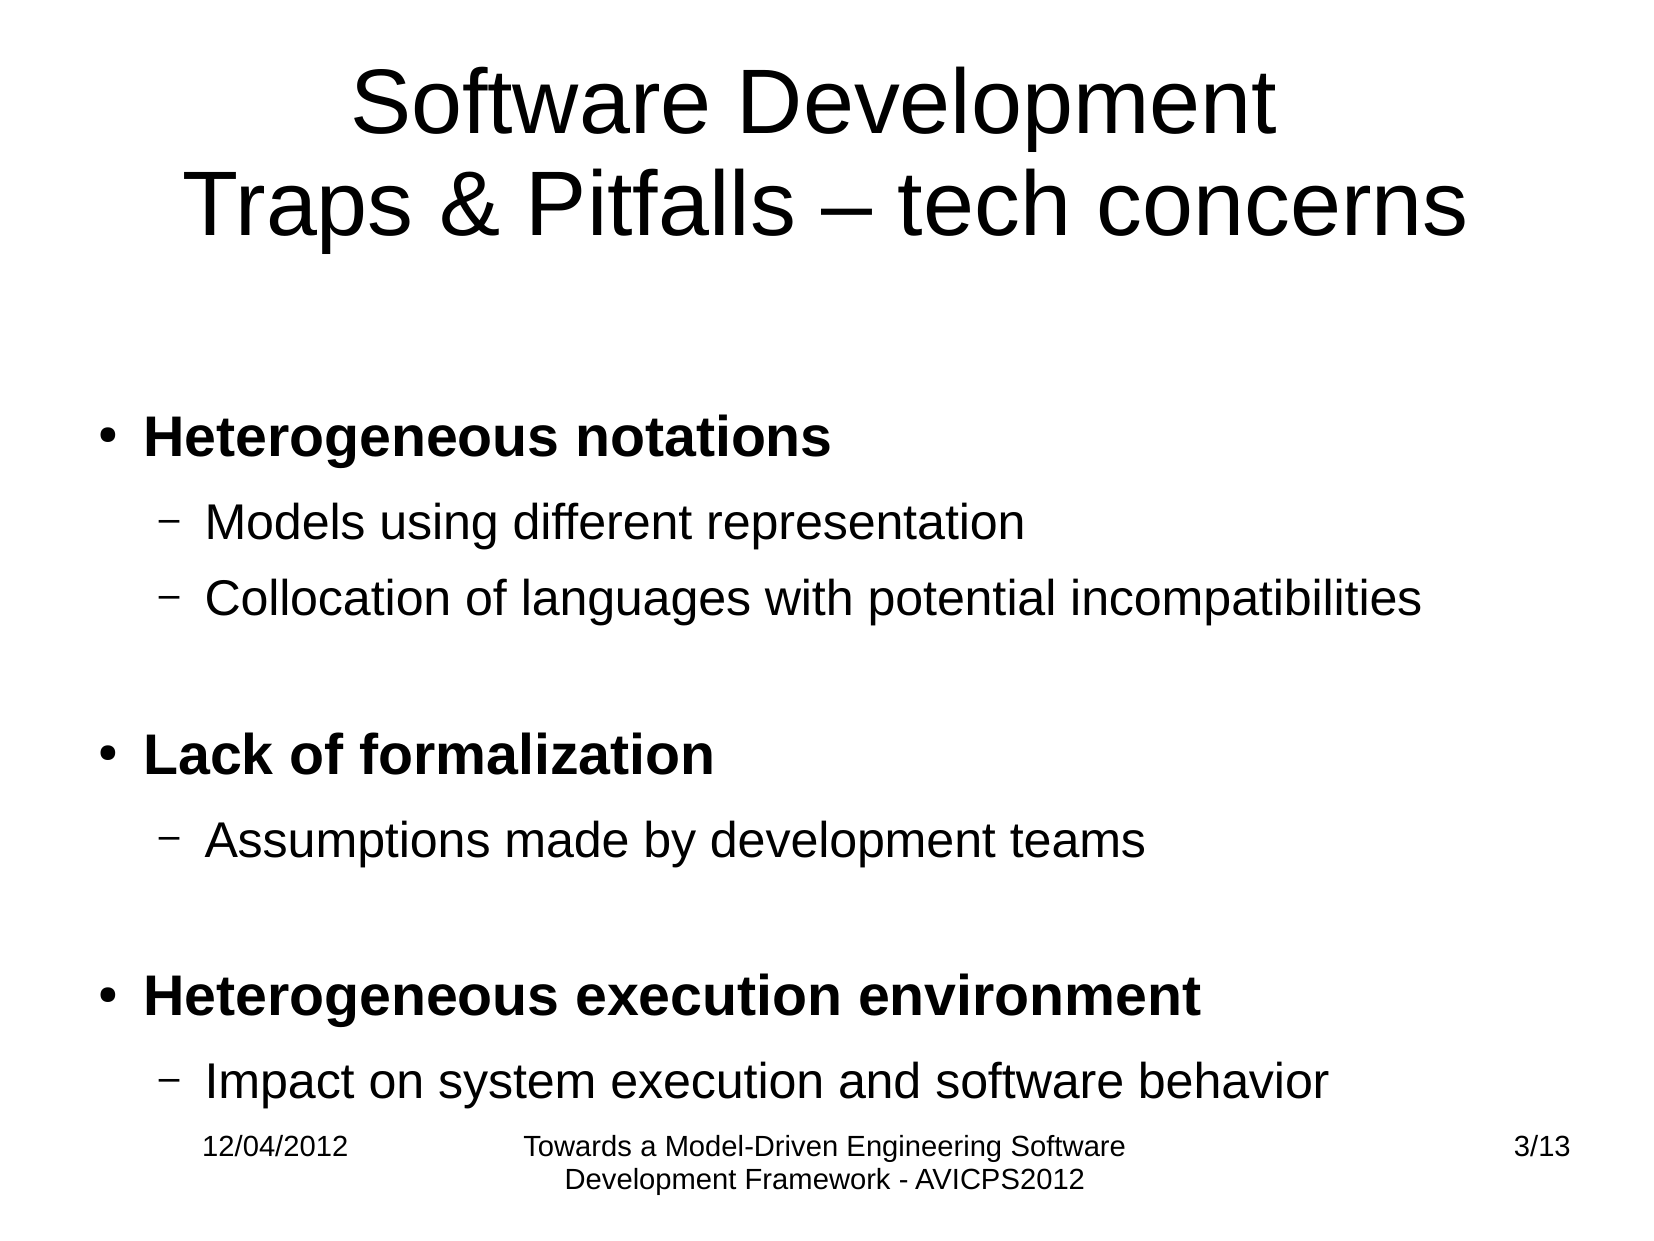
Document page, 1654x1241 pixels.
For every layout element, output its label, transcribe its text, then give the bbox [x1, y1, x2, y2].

title Software Development Traps & Pitfalls – tech concerns [82, 49, 1571, 257]
list Heterogeneous notations Models using different representation Collocation of languages with potential incompatibilities Lack of formalization Assumptions made by development teams Heterogeneous execution environment Impact on system execution and software behavior [82, 405, 1538, 1125]
